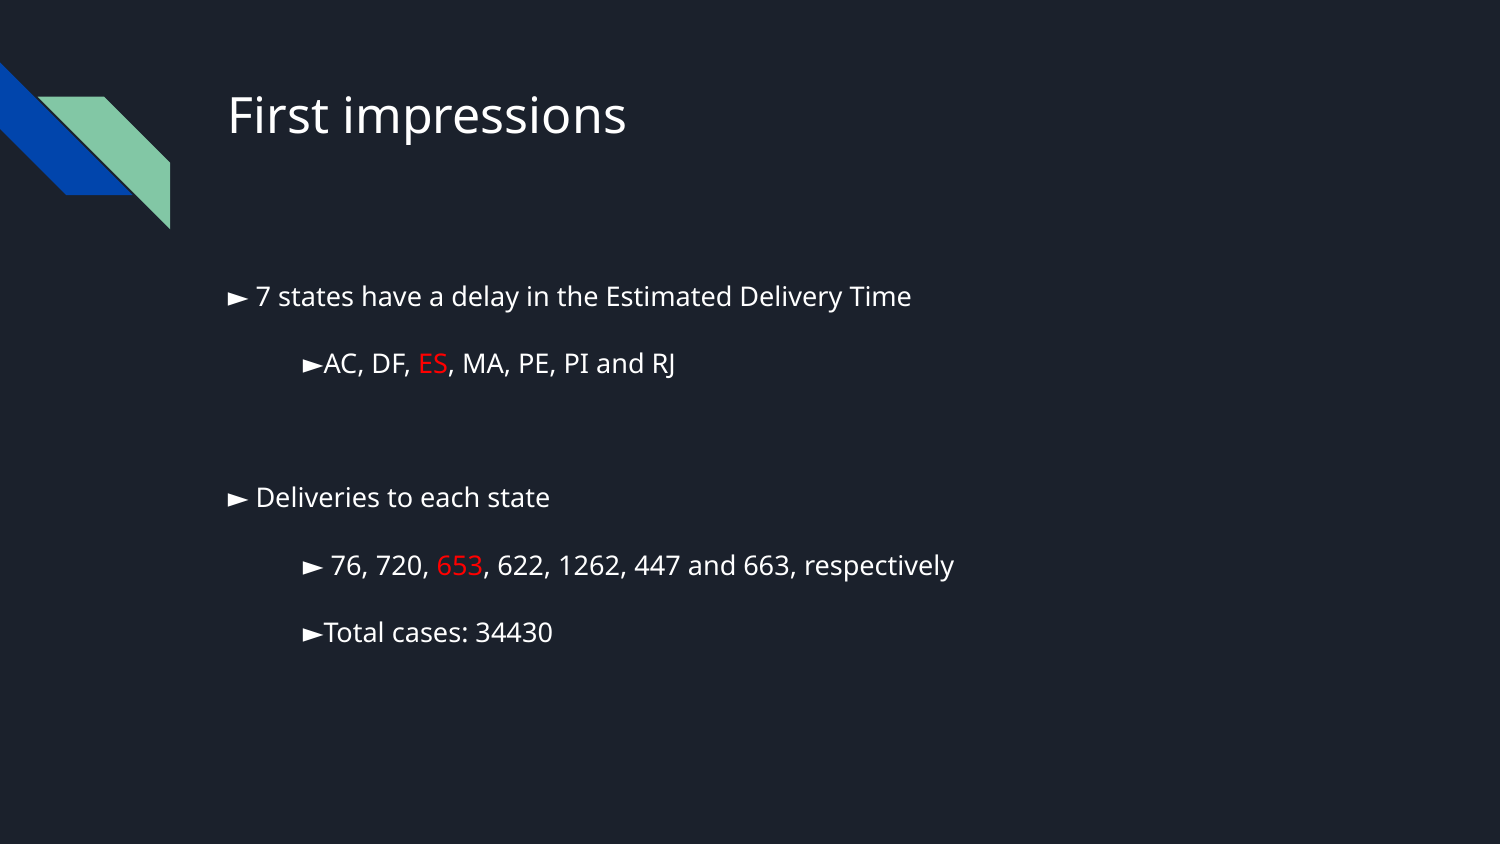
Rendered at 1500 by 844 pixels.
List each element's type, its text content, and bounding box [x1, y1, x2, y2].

list ► 7 states have a delay in the Estimated Delivery Time ►AC, DF, ES, MA, PE, PI and RJ ► Deliveries to each state ► 76, 720, 653, 622, 1262, 447 and 663, respectively ►Total cases: 34430 [212, 257, 1368, 735]
title First impressions [212, 64, 1368, 215]
